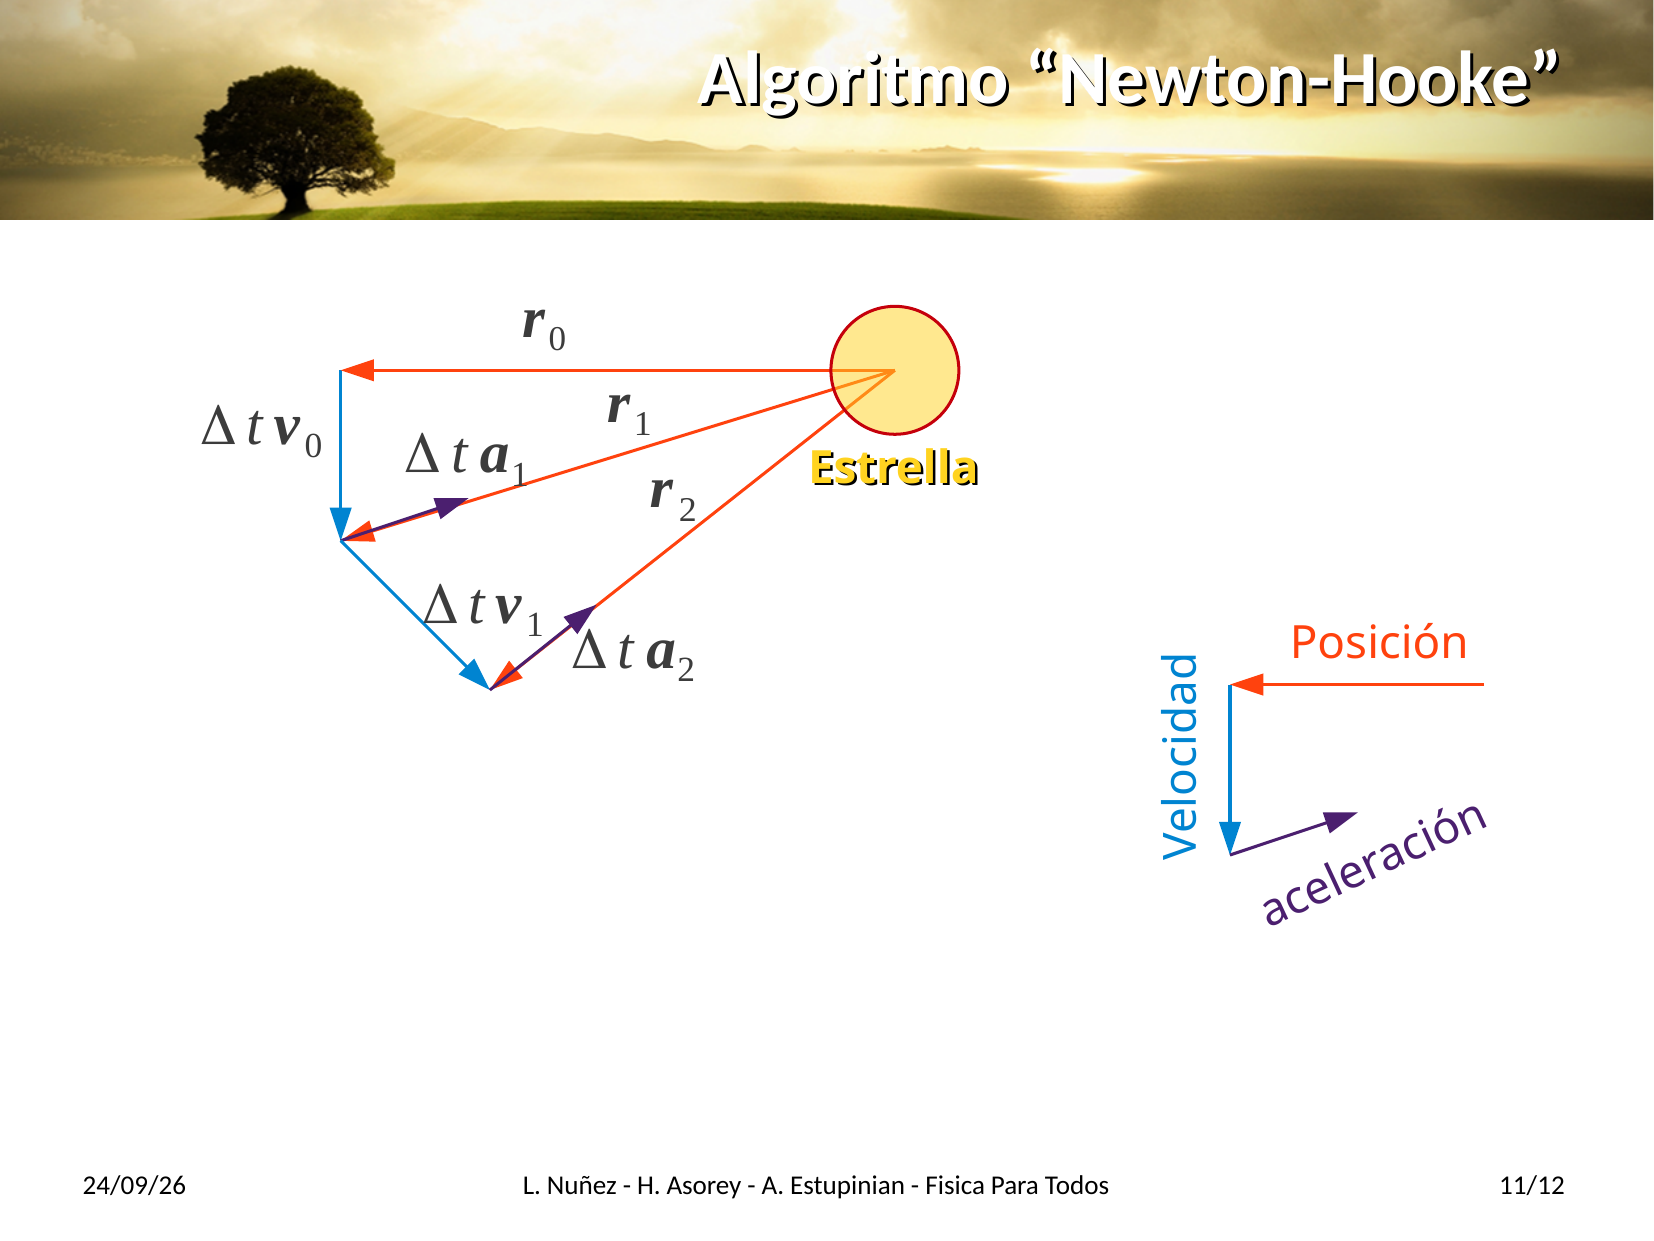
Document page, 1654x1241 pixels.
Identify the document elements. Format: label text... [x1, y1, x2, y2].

chart [395, 420, 537, 495]
title Algoritmo “Newton-Hooke” [75, 19, 1564, 151]
chart [562, 615, 705, 691]
chart [511, 285, 576, 359]
text_box Estrella [793, 426, 991, 496]
text_box aceleración [1231, 771, 1501, 946]
chart [638, 455, 705, 529]
text_box Velocidad [1139, 645, 1208, 875]
chart [191, 391, 332, 466]
picture [0, 0, 1654, 220]
text_box [830, 306, 959, 435]
chart [595, 370, 661, 444]
chart [413, 570, 552, 645]
text_box Posición [1275, 601, 1477, 670]
